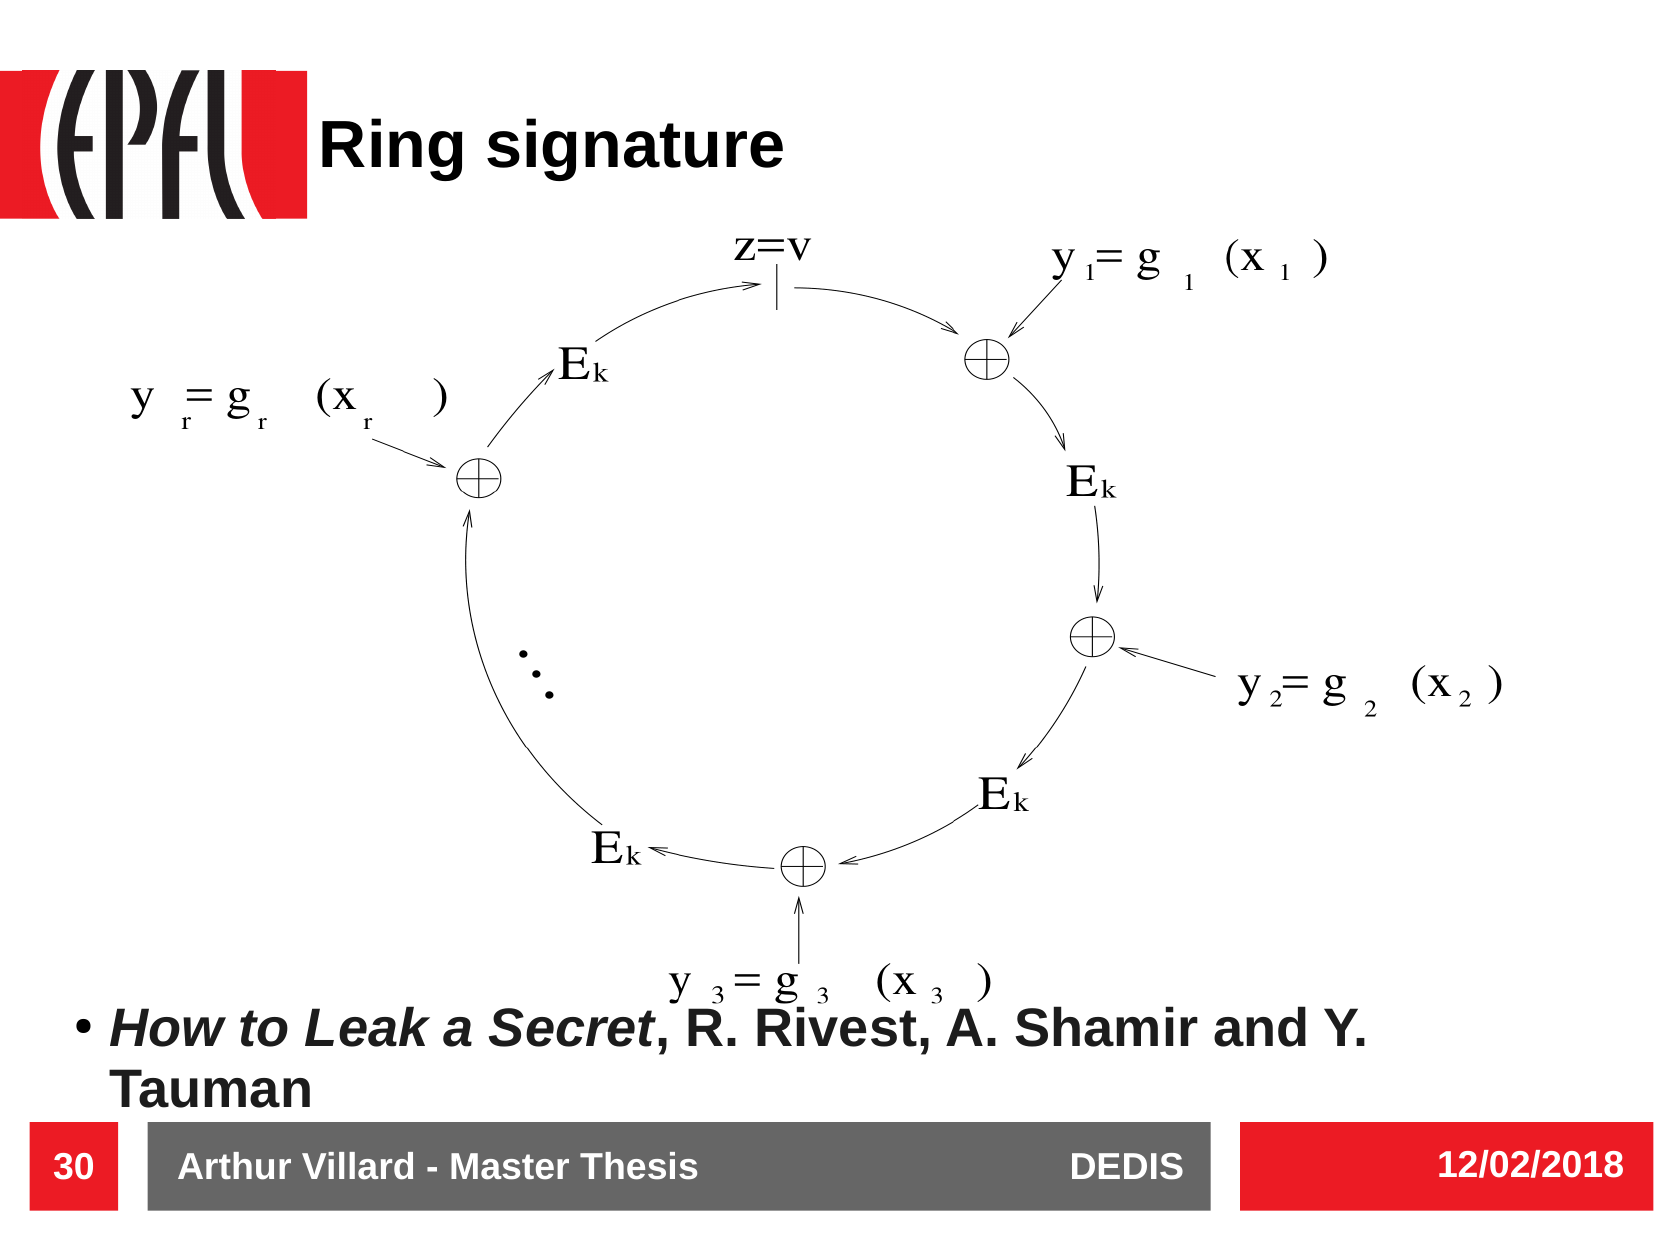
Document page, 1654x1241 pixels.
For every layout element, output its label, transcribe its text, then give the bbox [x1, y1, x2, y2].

picture [22, 70, 276, 219]
picture [129, 236, 1503, 1004]
title Ring signature [318, 70, 1565, 219]
list How to Leak a Secret, R. Rivest, A. Shamir and Y. Tauman [73, 1021, 1580, 1095]
